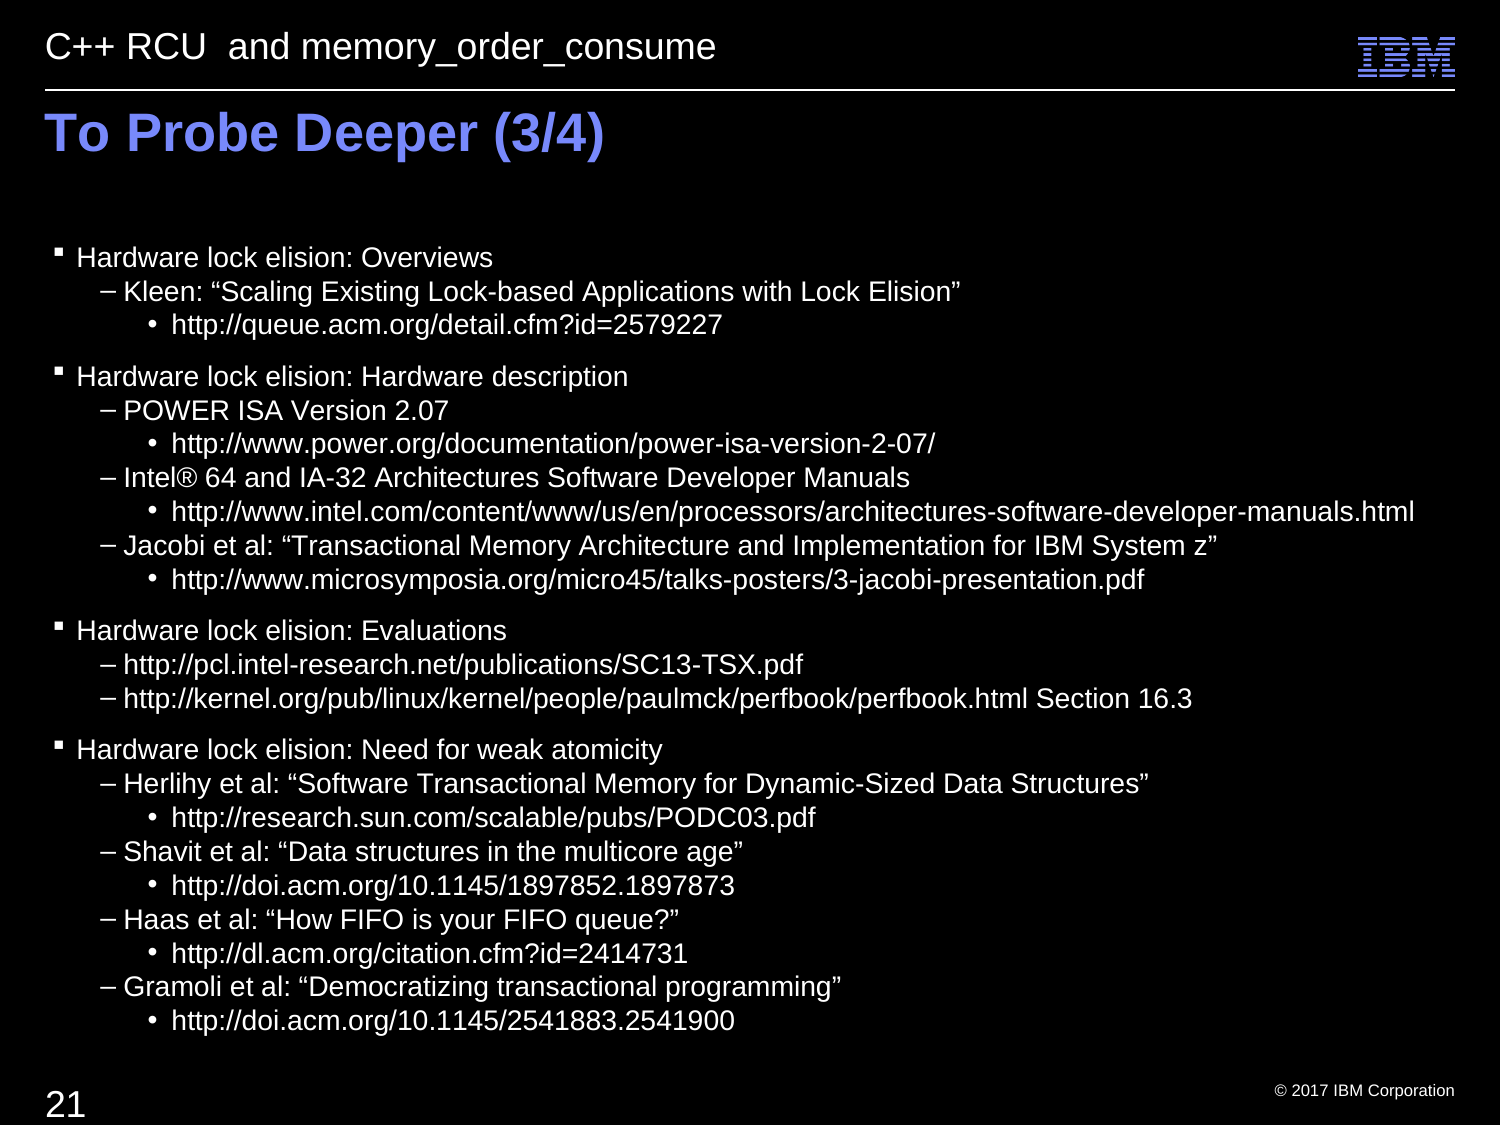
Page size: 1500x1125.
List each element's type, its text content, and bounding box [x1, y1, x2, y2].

title To Probe Deeper (3/4) [29, 97, 1455, 203]
picture [1358, 37, 1455, 77]
list Hardware lock elision: Overviews Kleen: “Scaling Existing Lock-based Applications with Lock Elision” http://queue.acm.org/detail.cfm?id=2579227 Hardware lock elision: Hardware description POWER ISA Version 2.07 http://www.power.org/documentation/power-isa-version-2-07/ Intel® 64 and IA-32 Architectures Software Developer Manuals http://www.intel.com/content/www/us/en/processors/architectures-software-developer-manuals.html Jacobi et al: “Transactional Memory Architecture and Implementation for IBM System z” http://www.microsymposia.org/micro45/talks-posters/3-jacobi-presentation.pdf Hardware lock elision: Evaluations http://pcl.intel-research.net/publications/SC13-TSX.pdf http://kernel.org/pub/linux/kernel/people/paulmck/perfbook/perfbook.html Section 16.3 Hardware lock elision: Need for weak atomicity Herlihy et al: “Software Transactional Memory for Dynamic-Sized Data Structures” http://research.sun.com/scalable/pubs/PODC03.pdf Shavit et al: “Data structures in the multicore age” http://doi.acm.org/10.1145/1897852.1897873 Haas et al: “How FIFO is your FIFO queue?” http://dl.acm.org/citation.cfm?id=2414731 Gramoli et al: “Democratizing transactional programming” http://doi.acm.org/10.1145/2541883.2541900 [37, 231, 1463, 1051]
